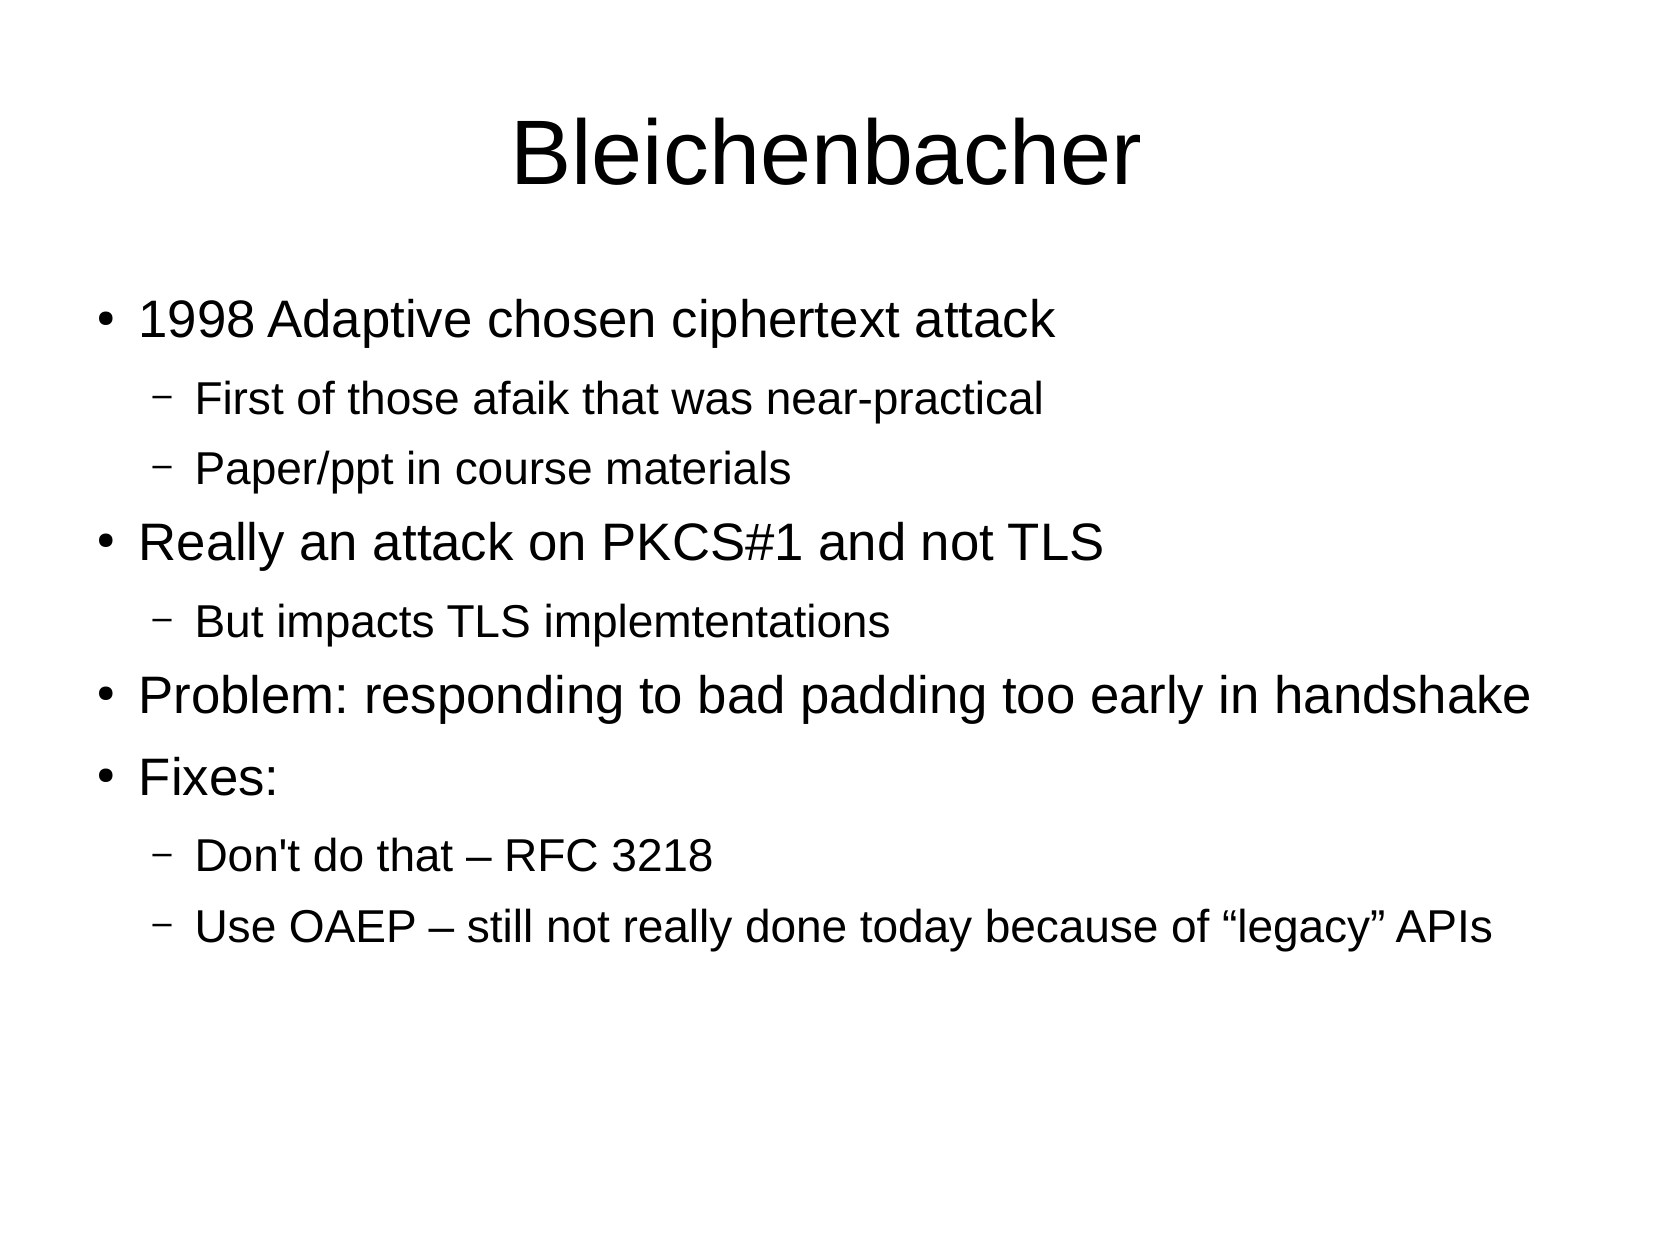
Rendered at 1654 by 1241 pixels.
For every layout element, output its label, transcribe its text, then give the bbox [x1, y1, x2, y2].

list 1998 Adaptive chosen ciphertext attack First of those afaik that was near-practical Paper/ppt in course materials Really an attack on PKCS#1 and not TLS But impacts TLS implemtentations Problem: responding to bad padding too early in handshake Fixes: Don't do that – RFC 3218 Use OAEP – still not really done today because of “legacy” APIs [82, 290, 1538, 1010]
title Bleichenbacher [82, 49, 1571, 257]
